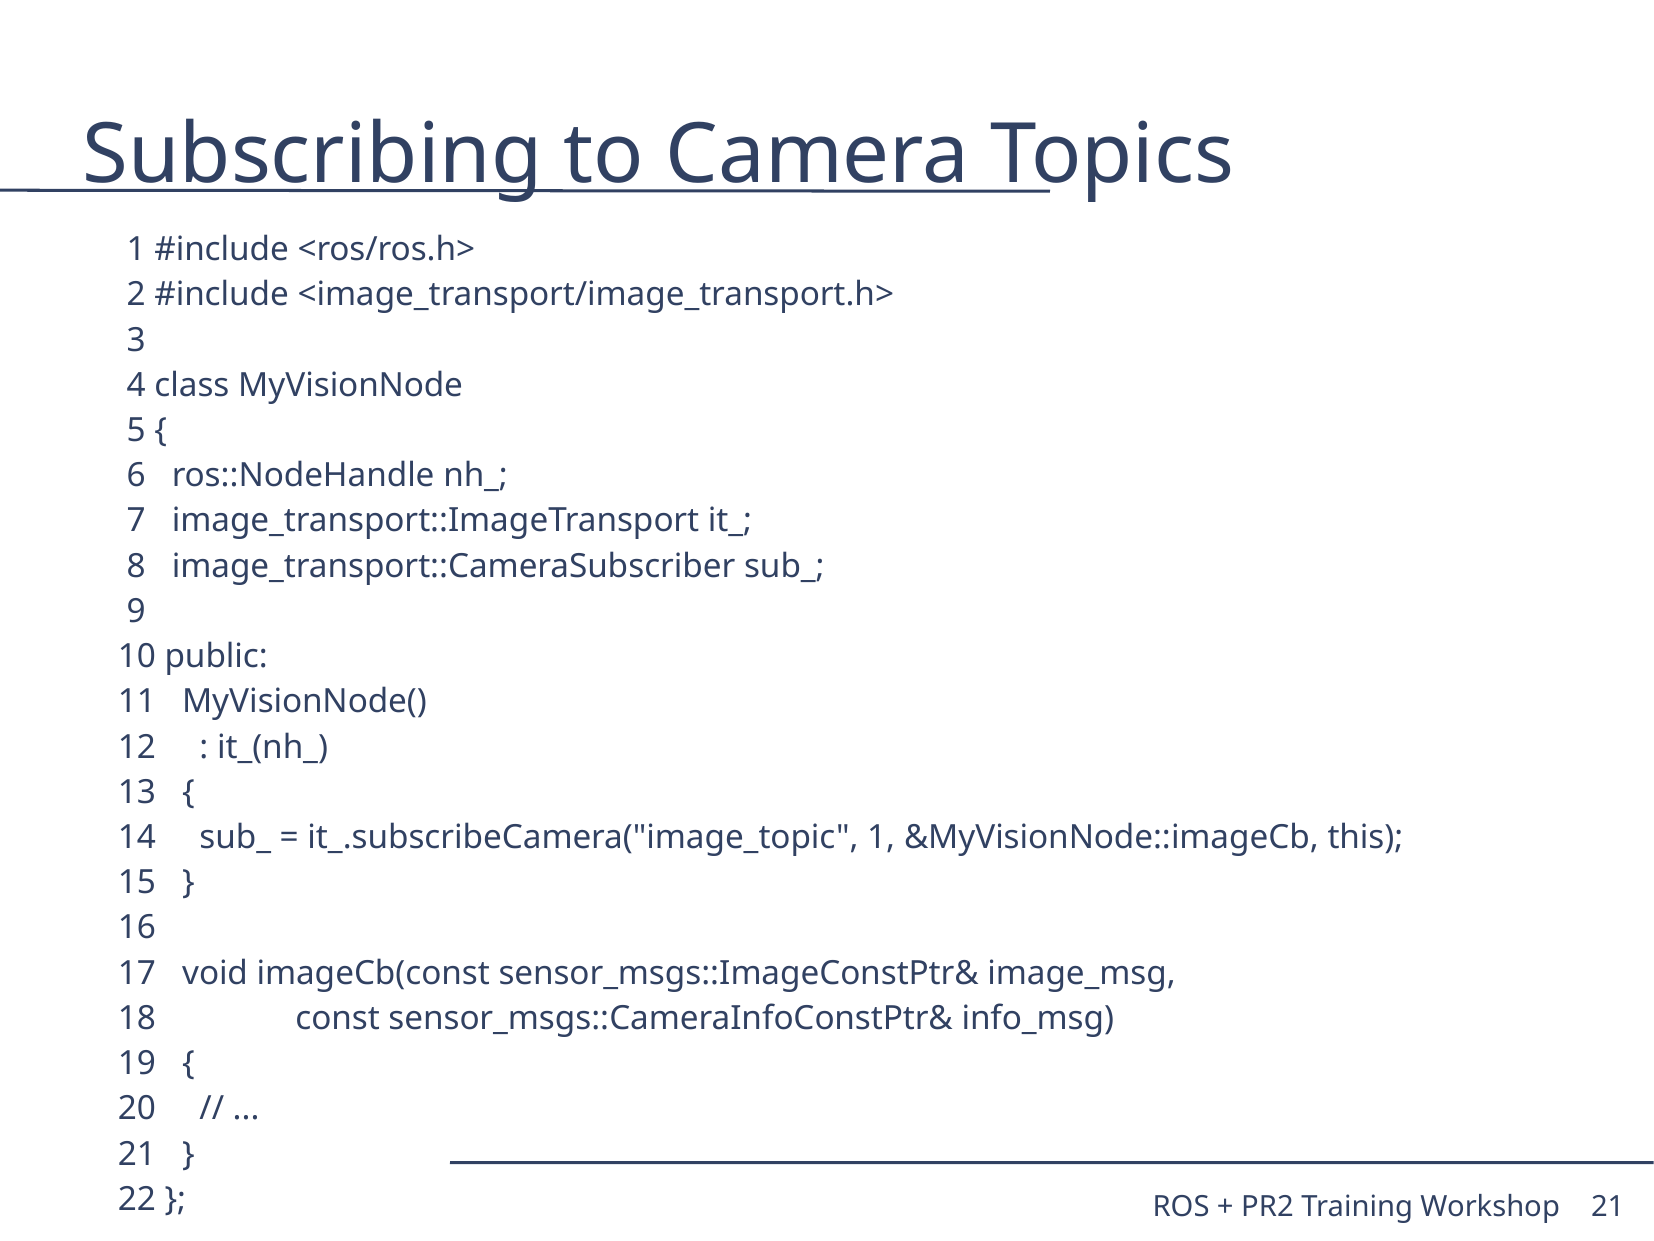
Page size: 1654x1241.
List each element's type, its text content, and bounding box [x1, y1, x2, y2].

title Subscribing to Camera Topics [82, 75, 1571, 225]
list 1 #include <ros/ros.h> 2 #include <image_transport/image_transport.h> 3 4 class MyVisionNode 5 { 6 ros::NodeHandle nh_; 7 image_transport::ImageTransport it_; 8 image_transport::CameraSubscriber sub_; 9 10 public: 11 MyVisionNode() 12 : it_(nh_) 13 { 14 sub_ = it_.subscribeCamera("image_topic", 1, &MyVisionNode::imageCb, this); 15 } 16 17 void imageCb(const sensor_msgs::ImageConstPtr& image_msg, 18 const sensor_msgs::CameraInfoConstPtr& info_msg) 19 { 20 // ... 21 } 22 }; [82, 225, 1571, 1126]
